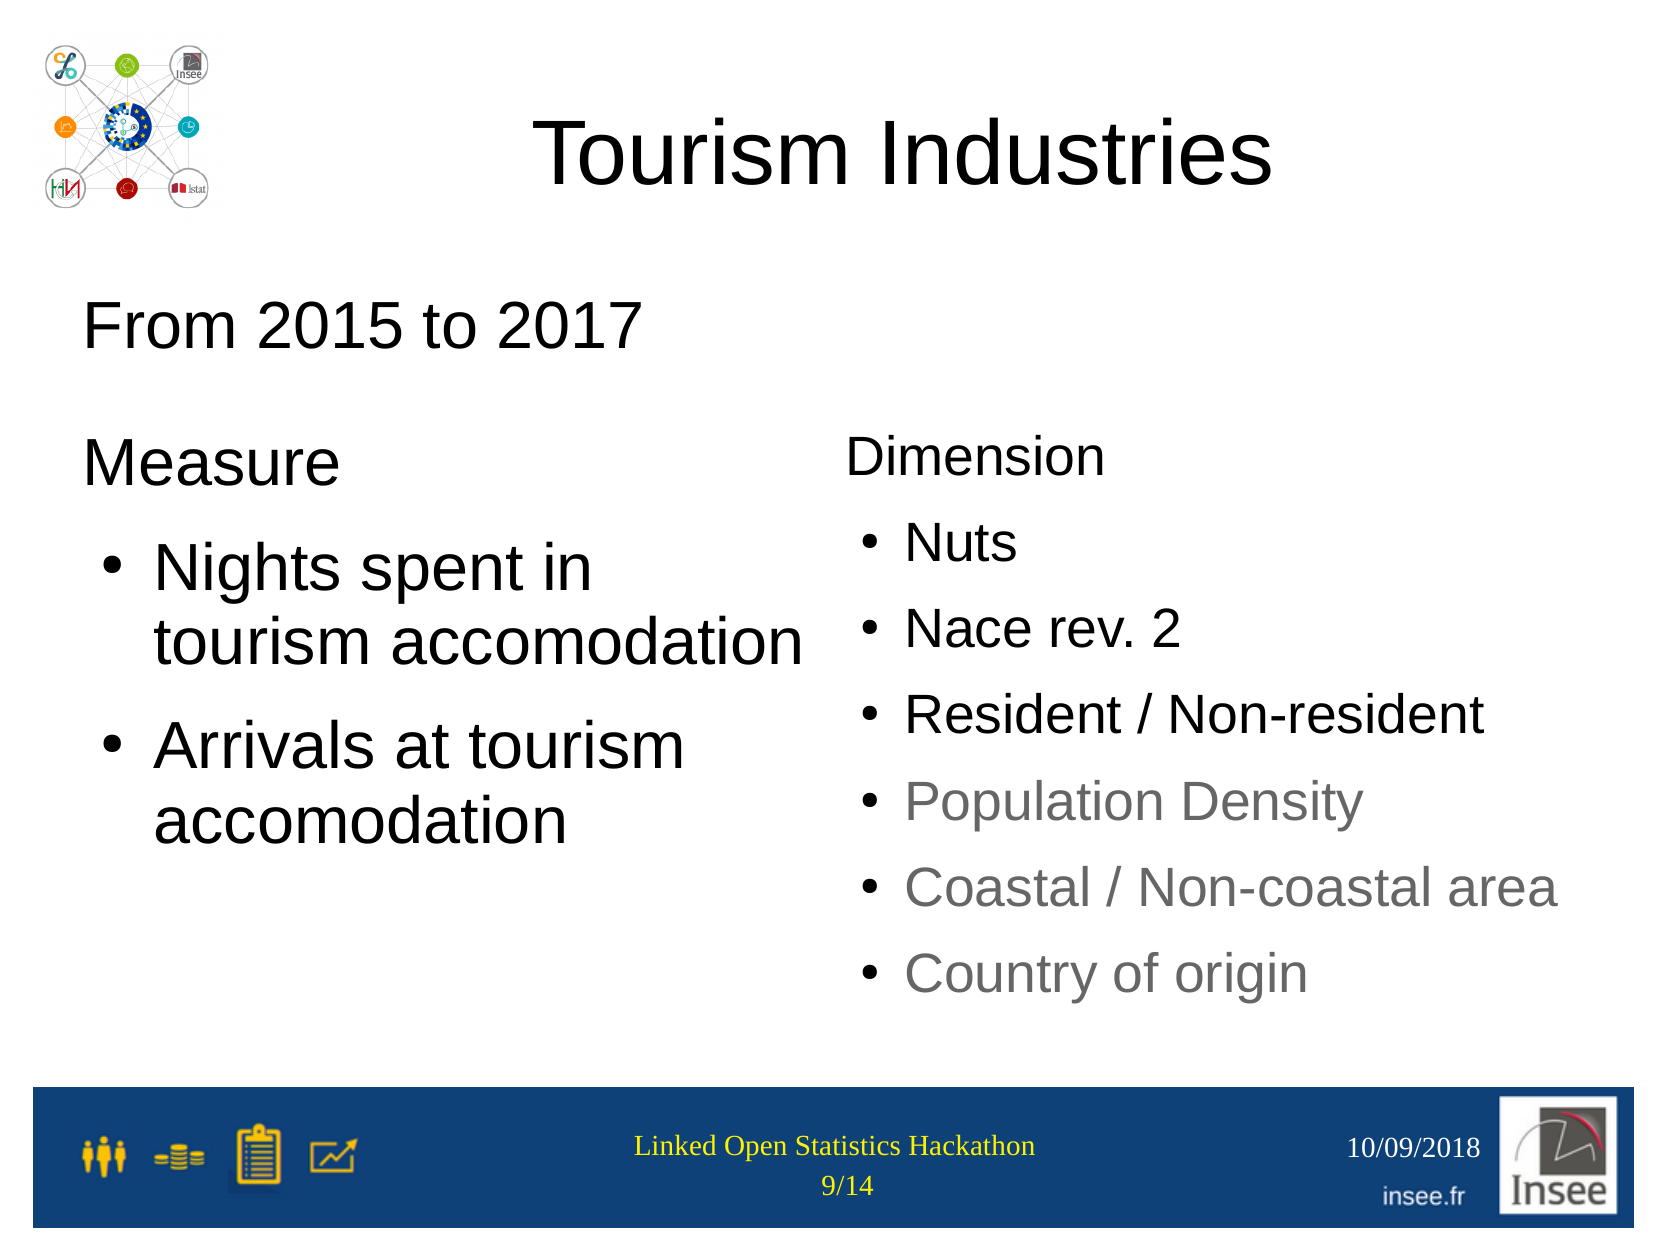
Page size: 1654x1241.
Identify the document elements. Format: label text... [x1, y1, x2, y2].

picture [28, 28, 225, 225]
list Dimension Nuts Nace rev. 2 Resident / Non-resident Population Density Coastal / Non-coastal area Country of origin [845, 425, 1572, 1012]
list Measure Nights spent in tourism accomodation Arrivals at tourism accomodation [82, 425, 809, 1012]
title Tourism Industries [236, 49, 1571, 257]
list From 2015 to 2017 [82, 287, 1571, 402]
picture [33, 1087, 1634, 1228]
